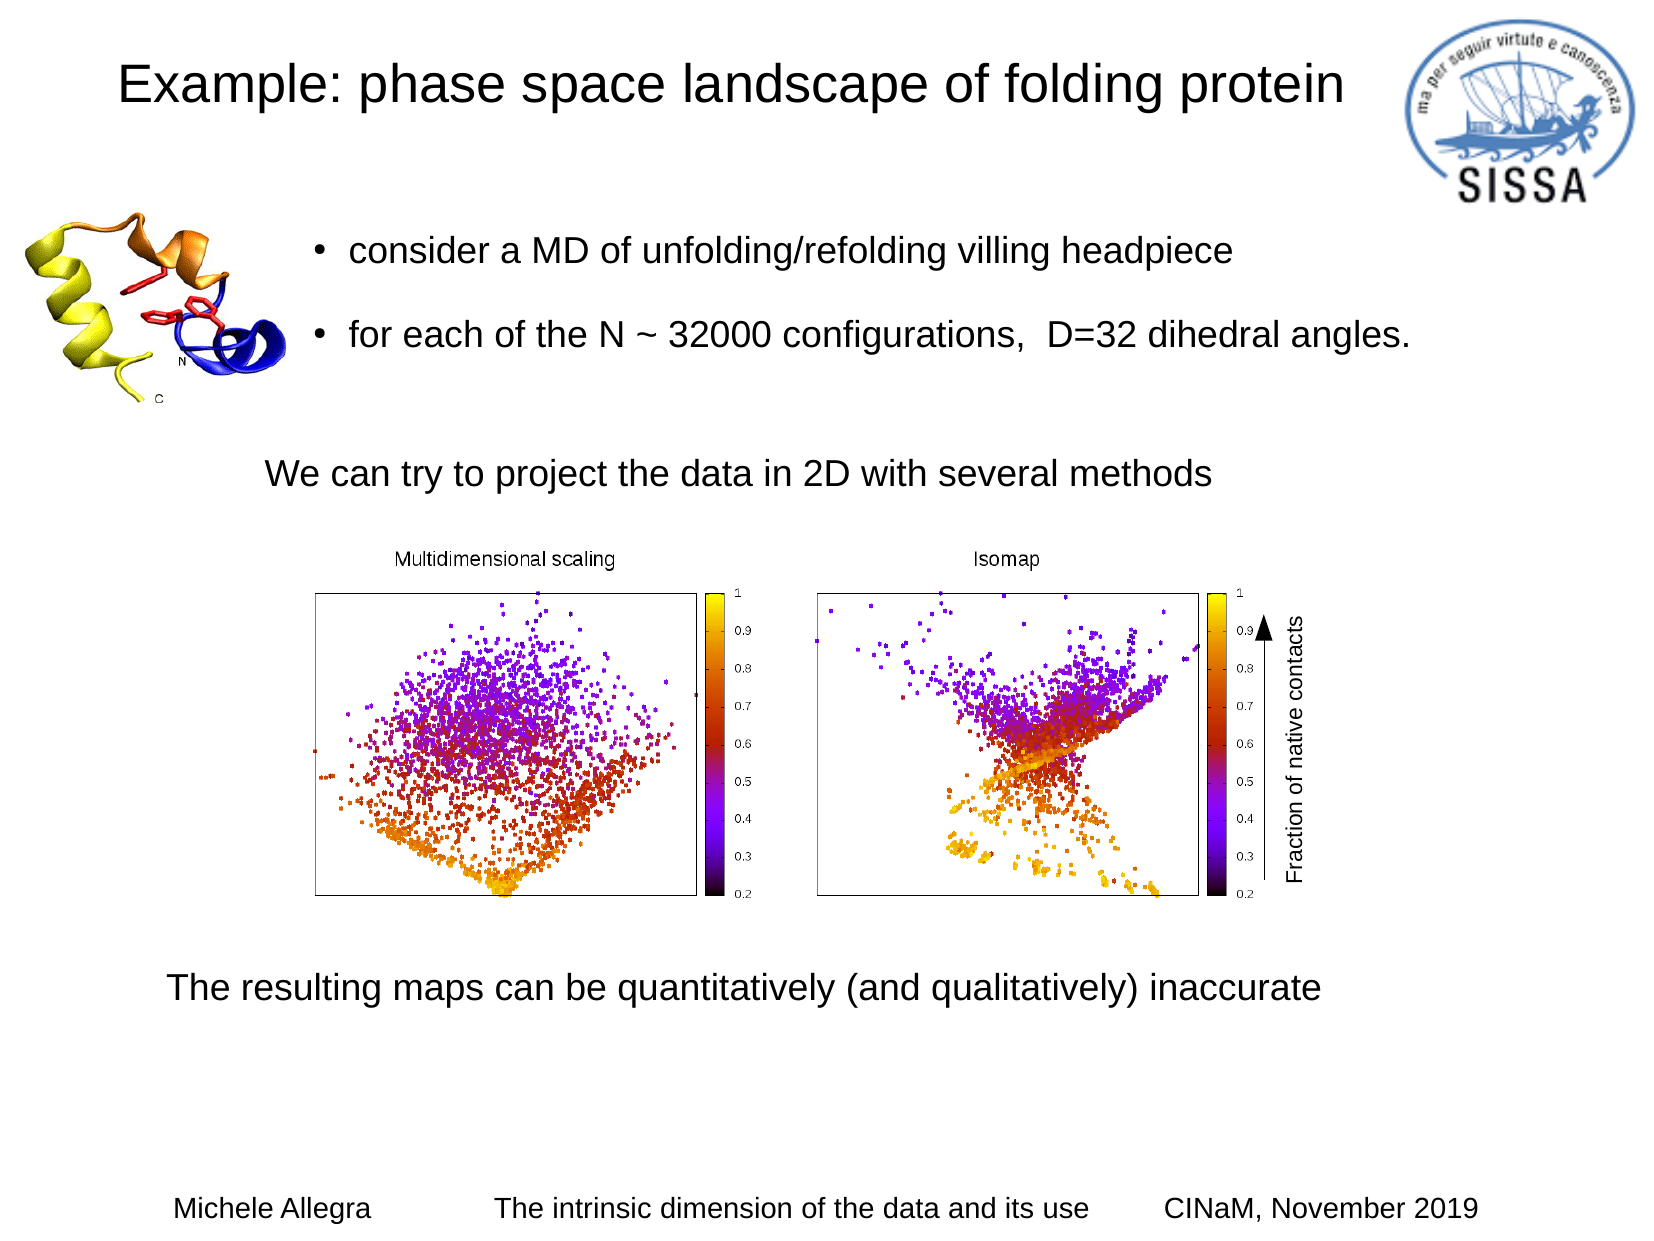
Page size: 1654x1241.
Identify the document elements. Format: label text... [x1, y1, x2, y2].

title Fraction of native contacts [1264, 549, 1324, 951]
picture [295, 541, 789, 911]
title Michele Allegra The intrinsic dimension of the data and its use CINaM, November 2019 [82, 1171, 1571, 1241]
subtitle consider a MD of unfolding/refolding villing headpiece for each of the N ~ 32000 configurations, D=32 dihedral angles. [313, 159, 1430, 384]
title The resulting maps can be quantitatively (and qualitatively) inaccurate [118, 936, 1371, 1039]
title We can try to project the data in 2D with several methods [118, 422, 1371, 525]
picture [797, 541, 1291, 911]
title Example: phase space landscape of folding protein [106, 32, 1359, 136]
picture [25, 212, 286, 403]
picture [1391, 16, 1652, 207]
